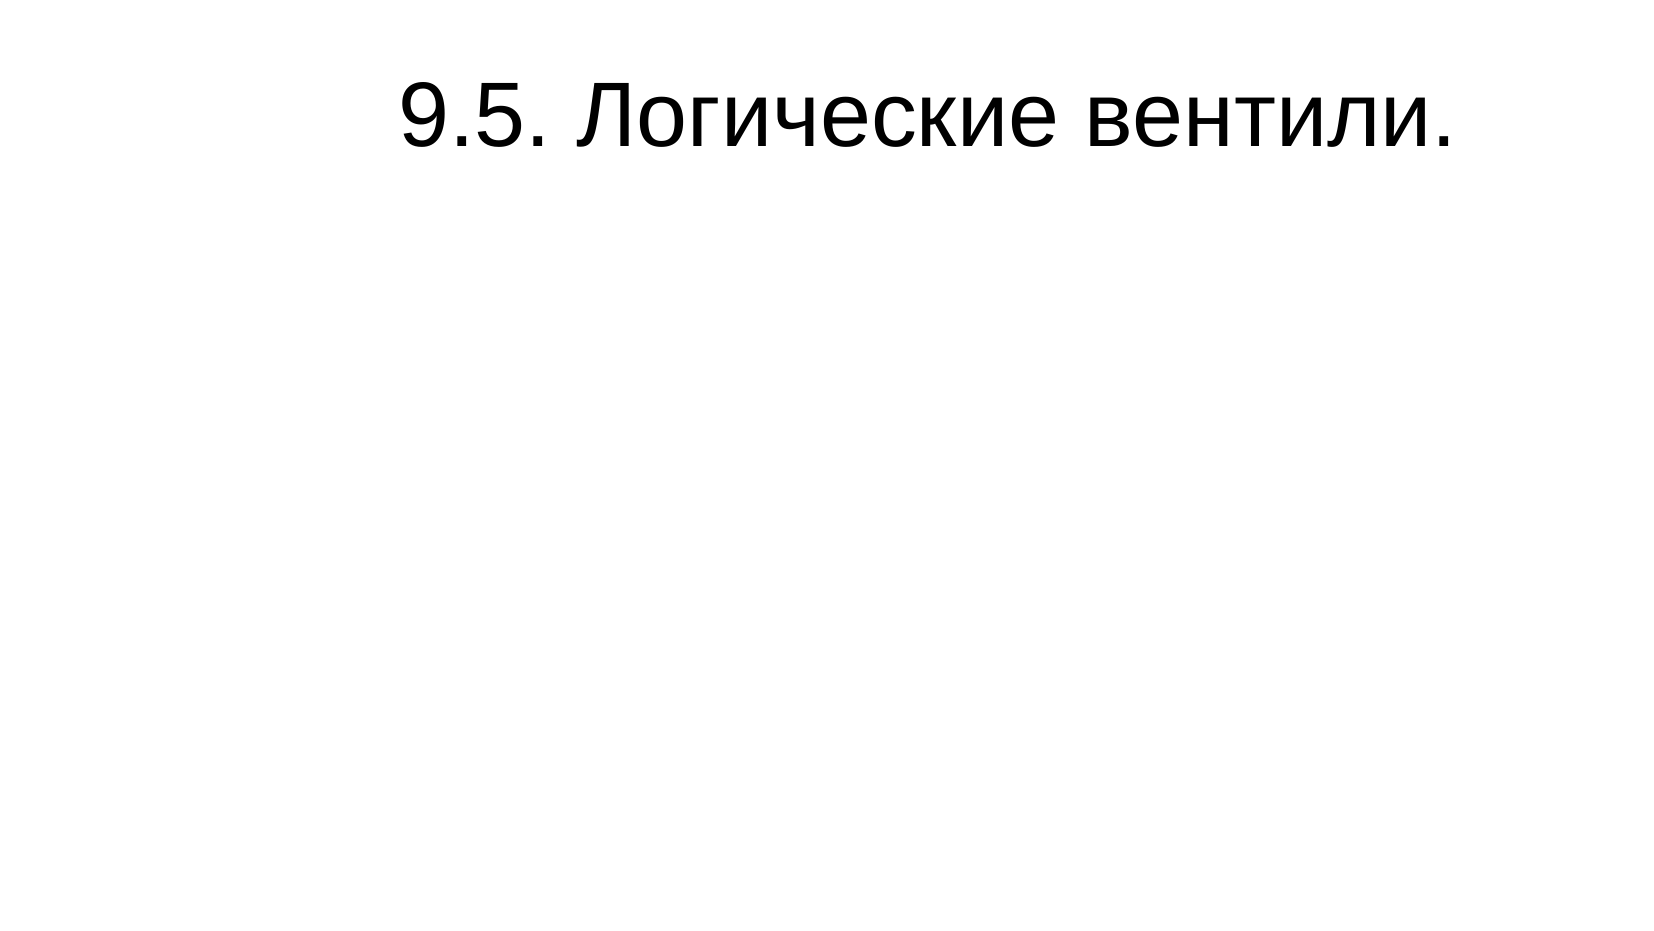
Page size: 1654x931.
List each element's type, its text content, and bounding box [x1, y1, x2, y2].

title 9.5. Логические вентили. [82, 37, 1571, 193]
